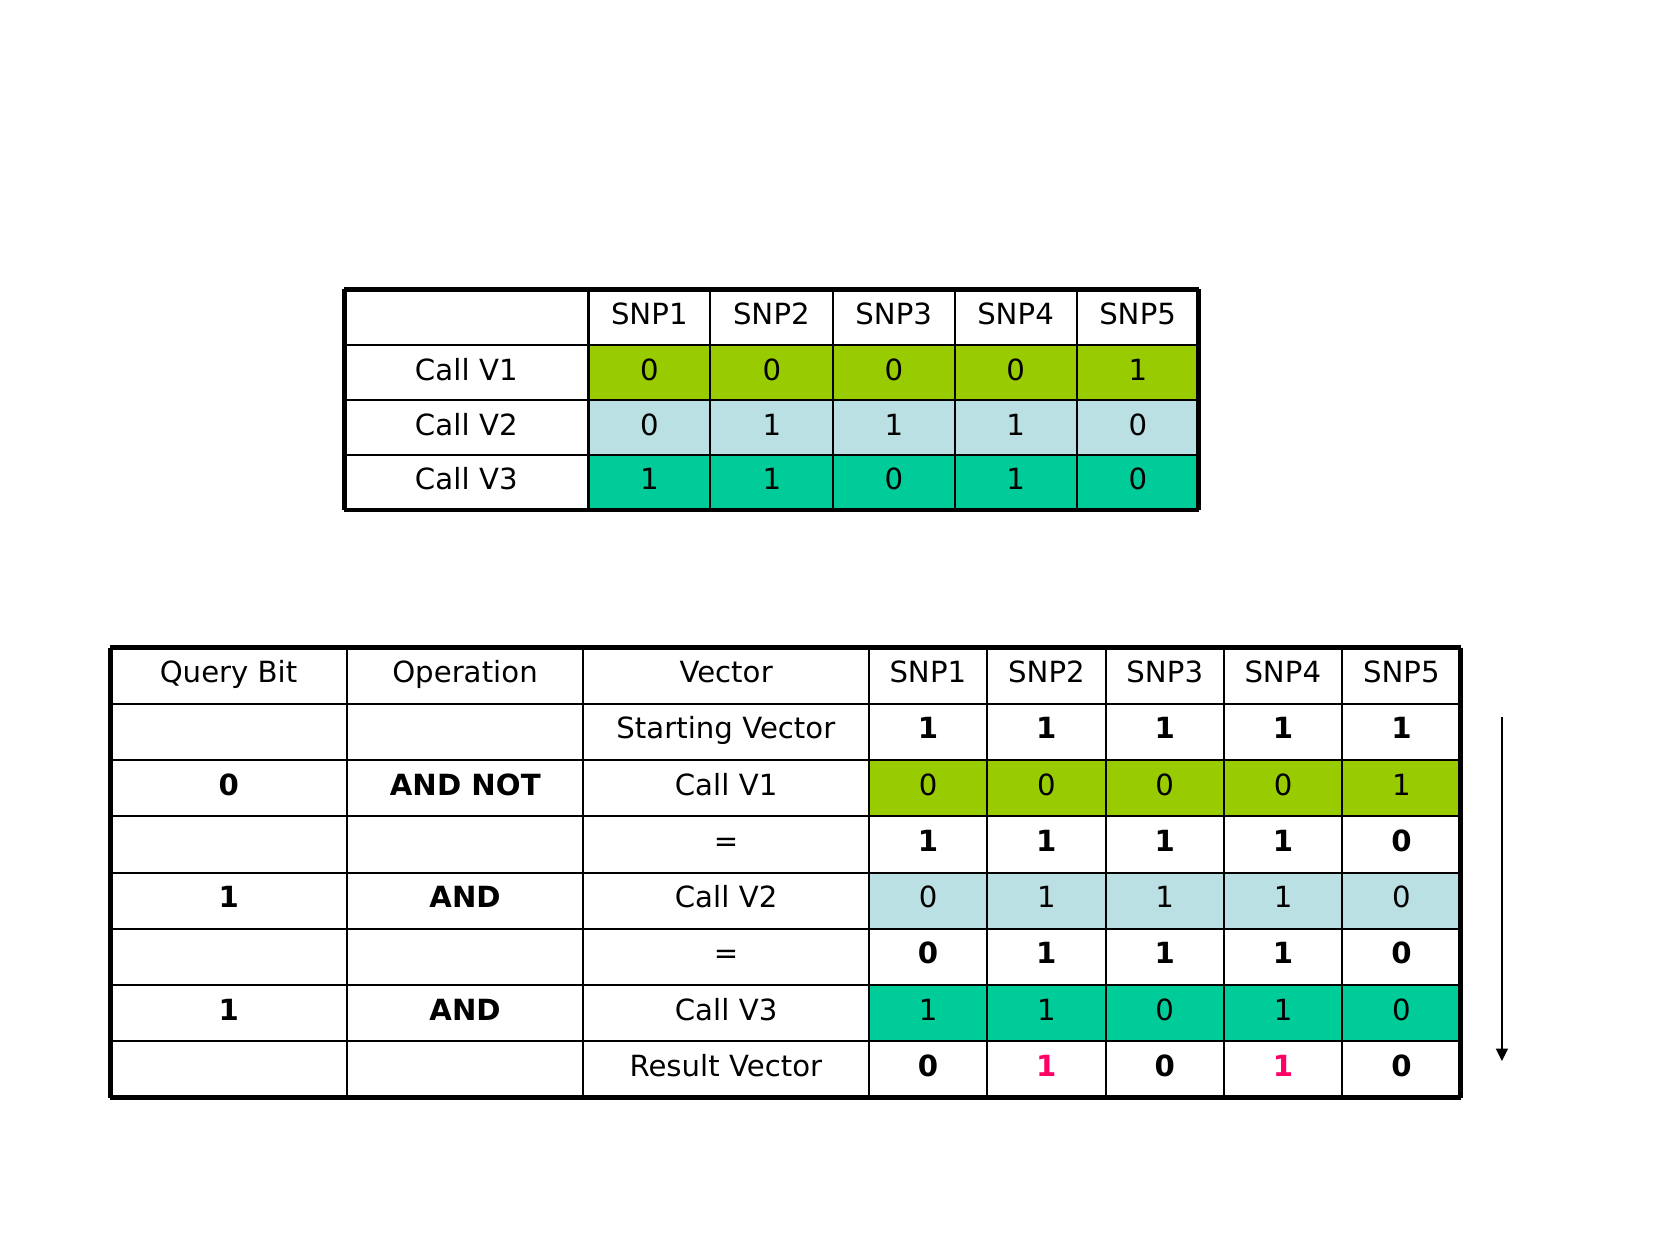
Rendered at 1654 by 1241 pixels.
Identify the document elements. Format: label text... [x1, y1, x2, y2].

text_box 0 [590, 346, 709, 399]
text_box SNP1 [870, 650, 986, 703]
text_box SNP1 [590, 292, 709, 344]
text_box 0 [870, 874, 986, 928]
text_box 1 [711, 456, 832, 508]
text_box 1 [1107, 817, 1223, 872]
text_box AND [348, 986, 582, 1040]
text_box 1 [834, 401, 954, 454]
text_box SNP2 [988, 650, 1105, 703]
text_box 0 [870, 761, 986, 815]
text_box 1 [1225, 705, 1341, 759]
text_box 0 [1107, 986, 1223, 1040]
text_box Result Vector [584, 1042, 868, 1095]
text_box 1 [1225, 986, 1341, 1040]
text_box Call V1 [347, 346, 587, 399]
text_box 1 [711, 401, 832, 454]
text_box Call V3 [347, 456, 587, 508]
text_box Operation [348, 650, 582, 703]
text_box 1 [1107, 874, 1223, 928]
text_box = [584, 930, 868, 984]
text_box 0 [1343, 874, 1458, 928]
text_box 1 [870, 817, 986, 872]
text_box Call V2 [347, 401, 587, 454]
text_box 1 [113, 986, 346, 1040]
text_box 1 [1225, 817, 1341, 872]
text_box 1 [1343, 761, 1458, 815]
text_box SNP4 [1225, 650, 1341, 703]
text_box 0 [113, 761, 346, 815]
text_box 1 [870, 986, 986, 1040]
text_box 0 [834, 456, 954, 508]
text_box 0 [711, 346, 832, 399]
text_box 0 [834, 346, 954, 399]
text_box 1 [1107, 930, 1223, 984]
text_box 1 [956, 456, 1076, 508]
text_box 0 [988, 761, 1105, 815]
text_box Call V1 [584, 761, 868, 815]
text_box = [584, 817, 868, 872]
text_box 1 [870, 705, 986, 759]
text_box 1 [988, 930, 1105, 984]
text_box 0 [1225, 761, 1341, 815]
text_box 1 [1225, 930, 1341, 984]
text_box 1 [988, 874, 1105, 928]
text_box 0 [1343, 930, 1458, 984]
text_box 1 [988, 986, 1105, 1040]
text_box Starting Vector [584, 705, 868, 759]
text_box 0 [1343, 1042, 1458, 1095]
text_box SNP4 [956, 292, 1076, 344]
text_box 0 [956, 346, 1076, 399]
text_box Call V3 [584, 986, 868, 1040]
text_box 1 [1225, 1042, 1341, 1095]
text_box SNP3 [1107, 650, 1223, 703]
text_box 1 [1343, 705, 1458, 759]
text_box 0 [1107, 1042, 1223, 1095]
text_box 0 [1107, 761, 1223, 815]
text_box 1 [988, 705, 1105, 759]
text_box Vector [584, 650, 868, 703]
text_box 0 [870, 1042, 986, 1095]
text_box AND NOT [348, 761, 582, 815]
text_box Call V2 [584, 874, 868, 928]
text_box 1 [590, 456, 709, 508]
text_box 0 [1343, 817, 1458, 872]
text_box 1 [1225, 874, 1341, 928]
text_box 0 [1078, 401, 1196, 454]
text_box 1 [1078, 346, 1196, 399]
text_box SNP5 [1343, 650, 1458, 703]
text_box SNP5 [1078, 292, 1196, 344]
text_box 1 [956, 401, 1076, 454]
text_box 0 [870, 930, 986, 984]
text_box SNP3 [834, 292, 954, 344]
text_box AND [348, 874, 582, 928]
text_box 1 [988, 1042, 1105, 1095]
text_box 1 [113, 874, 346, 928]
text_box 0 [1343, 986, 1458, 1040]
text_box 0 [590, 401, 709, 454]
text_box 0 [1078, 456, 1196, 508]
text_box 1 [1107, 705, 1223, 759]
text_box Query Bit [113, 650, 346, 703]
text_box 1 [988, 817, 1105, 872]
text_box SNP2 [711, 292, 832, 344]
